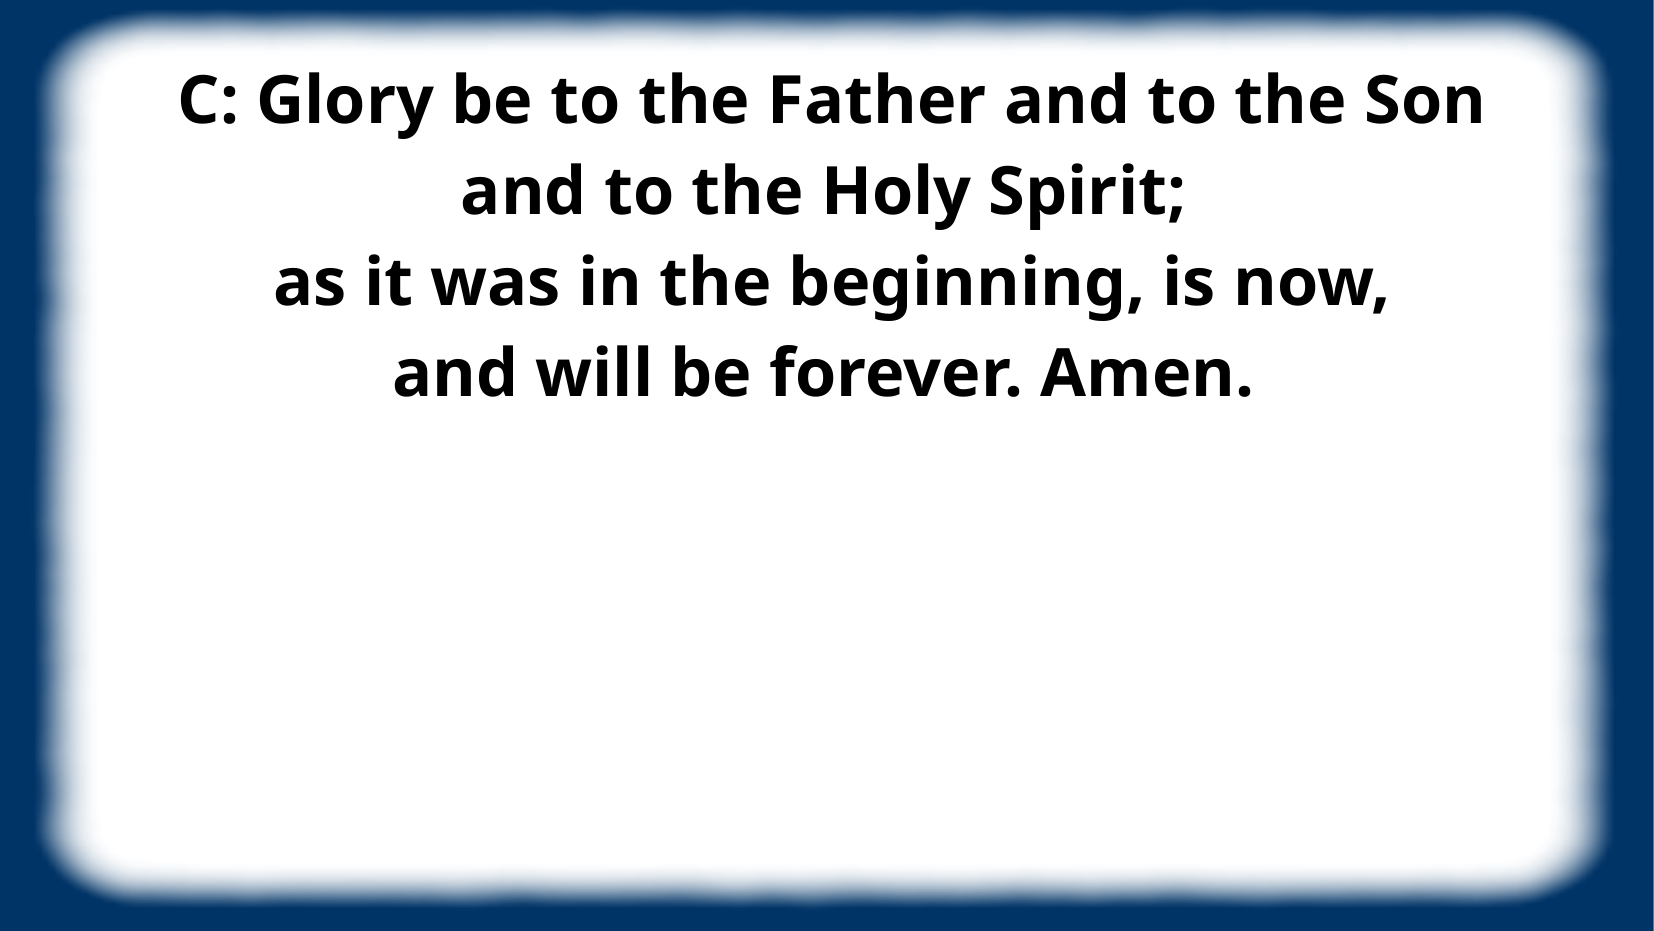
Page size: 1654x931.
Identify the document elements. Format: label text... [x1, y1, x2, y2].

text_box C: Glory be to the Father and to the Son and to the Holy Spirit; as it was in the beginning, is now, and will be forever. Amen. [90, 45, 1576, 436]
picture [0, 0, 1654, 931]
